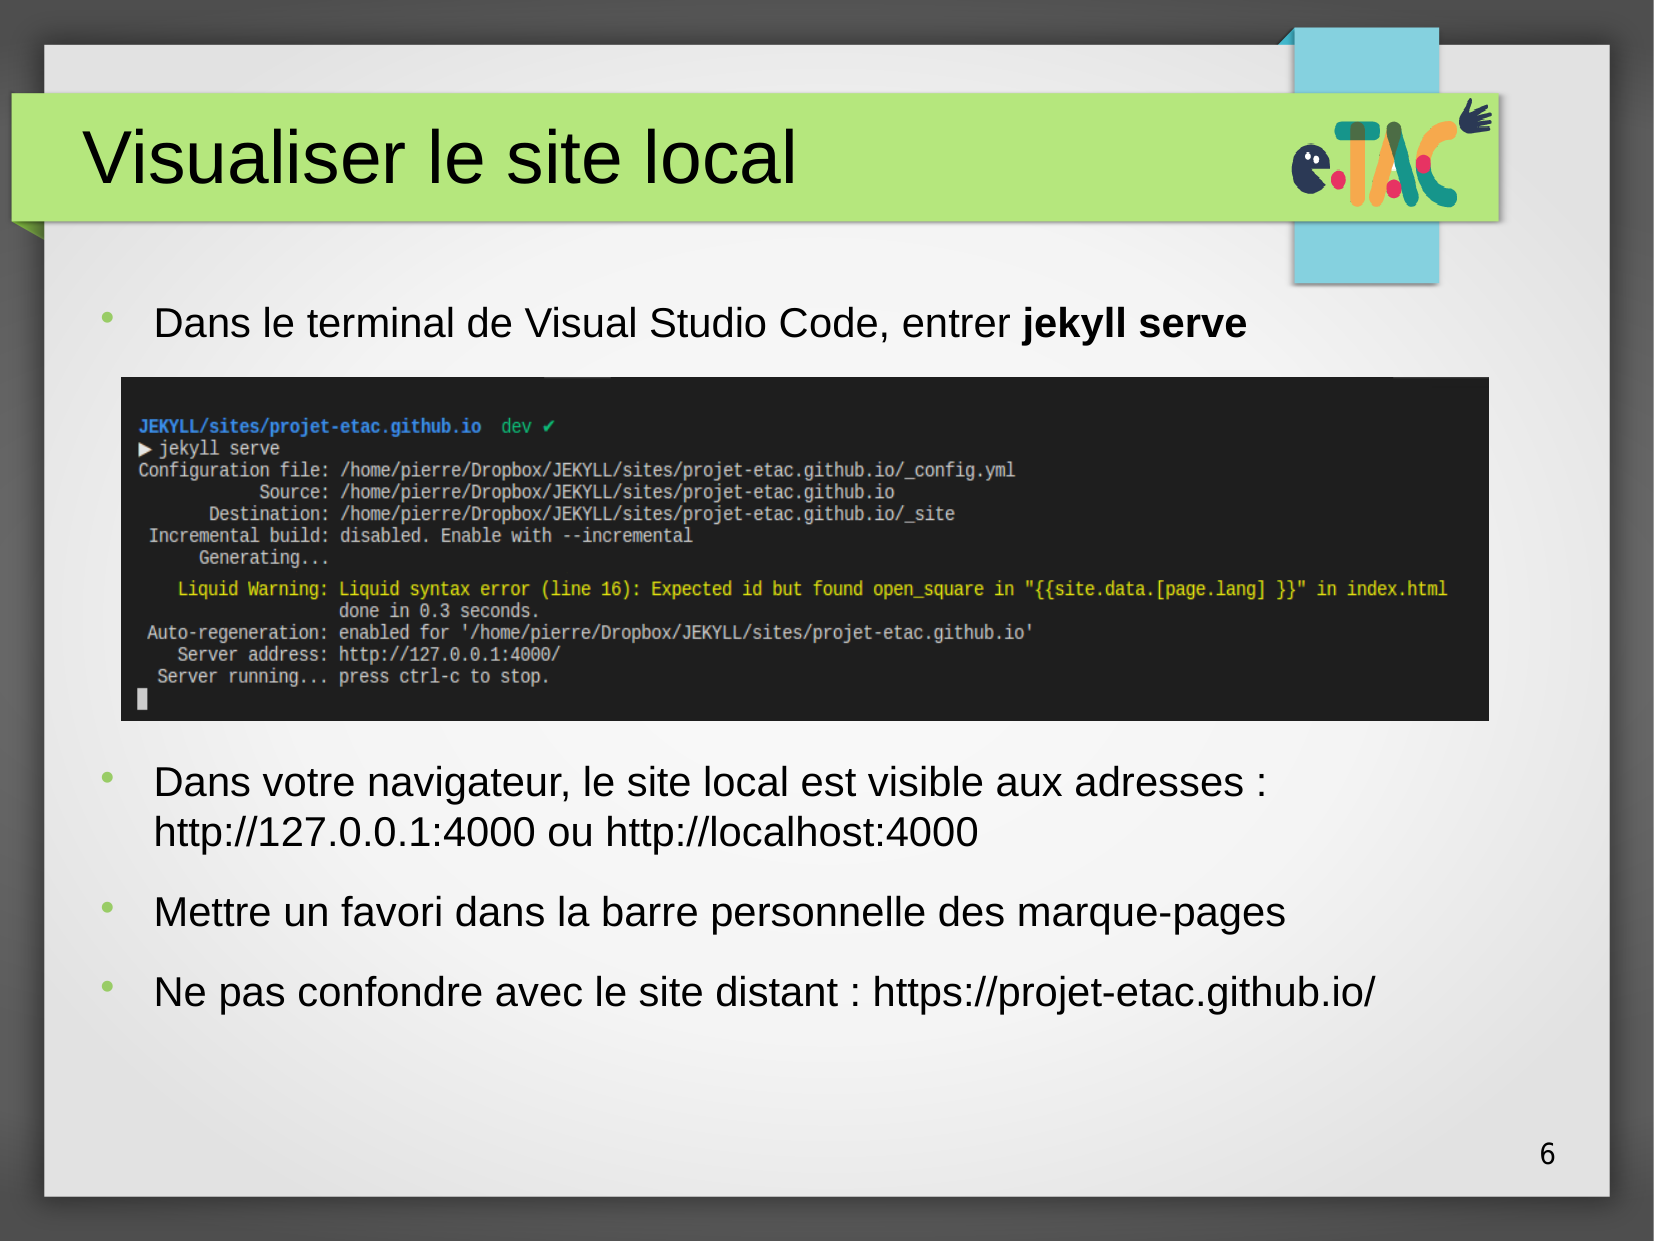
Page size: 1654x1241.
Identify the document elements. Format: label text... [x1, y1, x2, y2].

text_box Dans le terminal de Visual Studio Code, entrer jekyll serve Dans votre navigateur, le site local est visible aux adresses : http://127.0.0.1:4000 ou http://localhost:4000 Mettre un favori dans la barre personnelle des marque-pages Ne pas confondre avec le site distant : https://projet-etac.github.io/ [82, 295, 1571, 1015]
picture [0, 0, 1654, 1241]
text_box Visualiser le site local [82, 94, 1264, 213]
